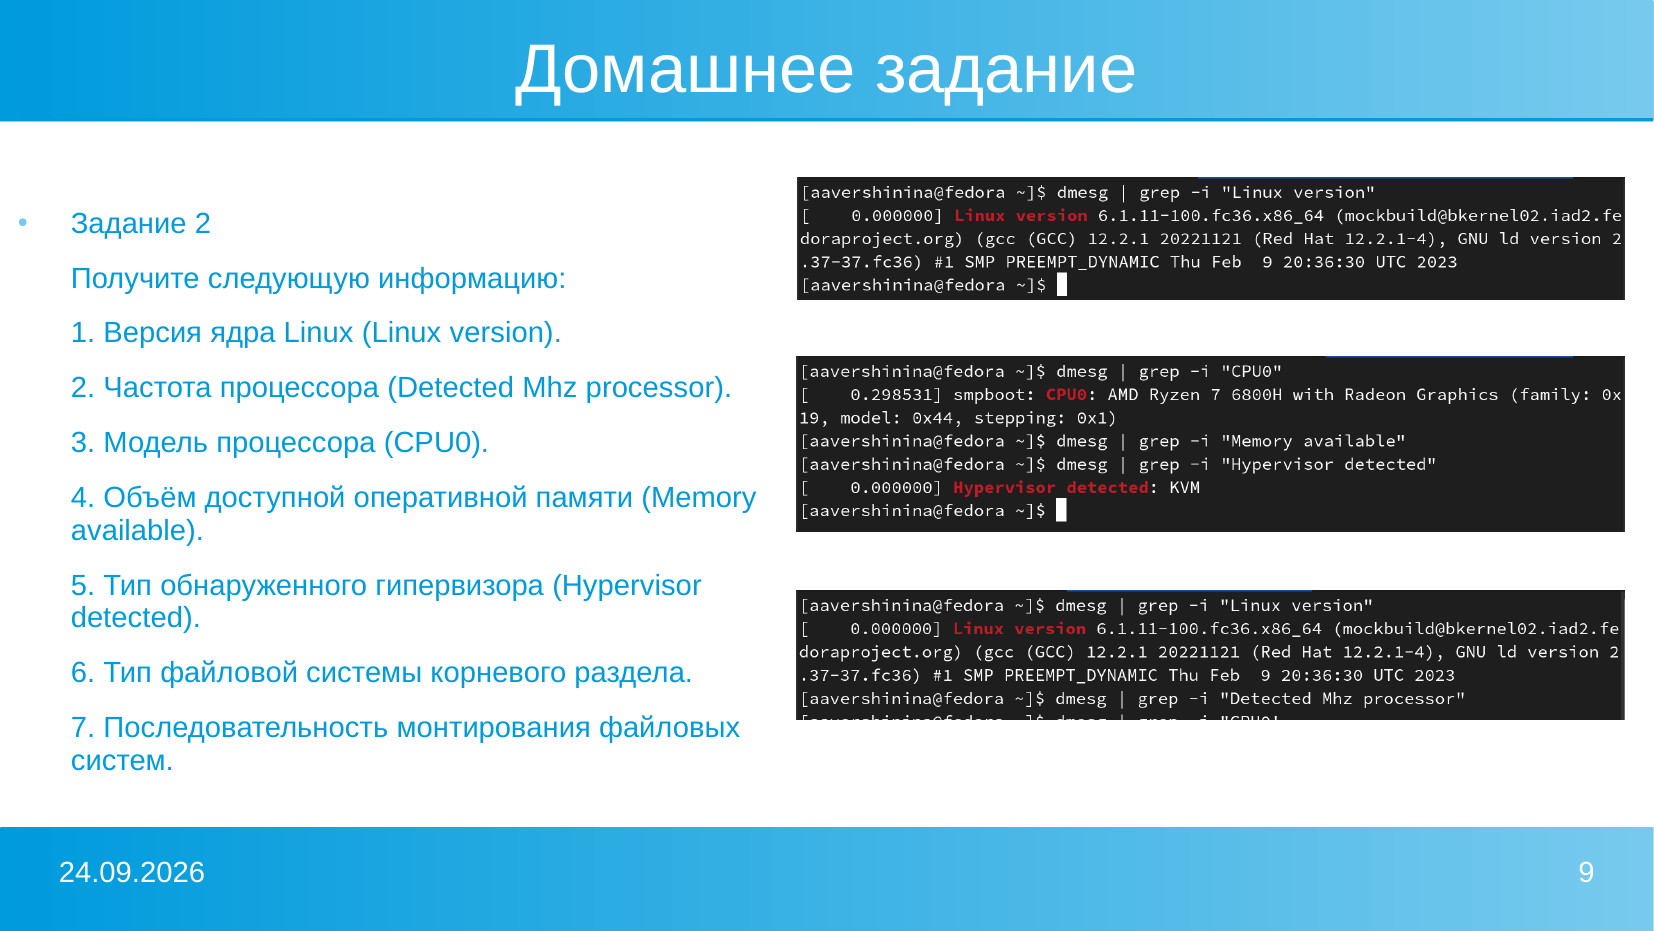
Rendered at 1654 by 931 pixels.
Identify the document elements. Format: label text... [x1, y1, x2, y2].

picture [796, 590, 1625, 720]
title Домашнее задание [59, 29, 1595, 108]
picture [796, 356, 1625, 532]
picture [797, 177, 1625, 300]
list Задание 2 Получите следующую информацию: 1. Версия ядра Linux (Linux version). 2. Частота процессора (Detected Mhz processor). 3. Модель процессора (CPU0). 4. Объём доступной оперативной памяти (Memory available). 5. Тип обнаруженного гипервизора (Hypervisor detected). 6. Тип файловой системы корневого раздела. 7. Последовательность монтирования файловых систем. [0, 206, 798, 621]
